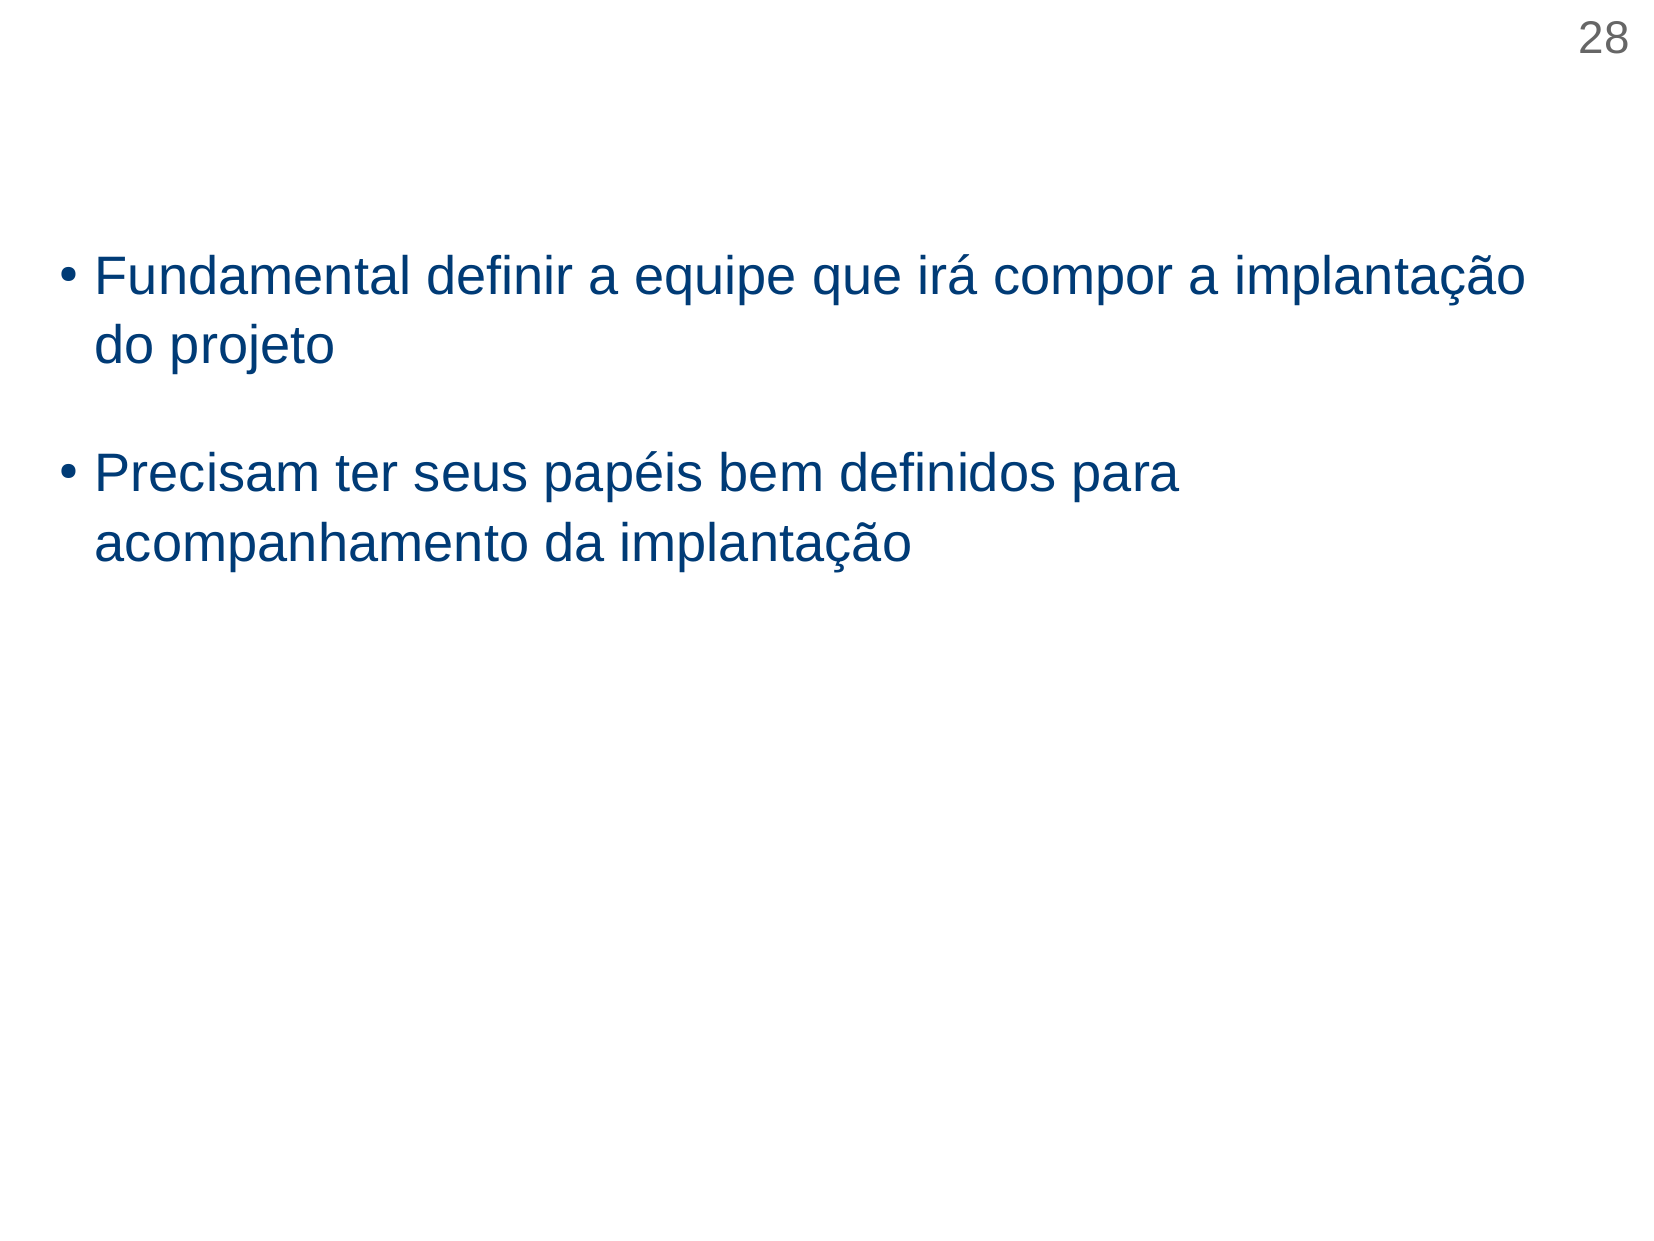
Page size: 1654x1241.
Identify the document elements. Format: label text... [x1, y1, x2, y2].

list Fundamental definir a equipe que irá compor a implantação do projeto Precisam ter seus papéis bem definidos para acompanhamento da implantação [59, 236, 1595, 1211]
